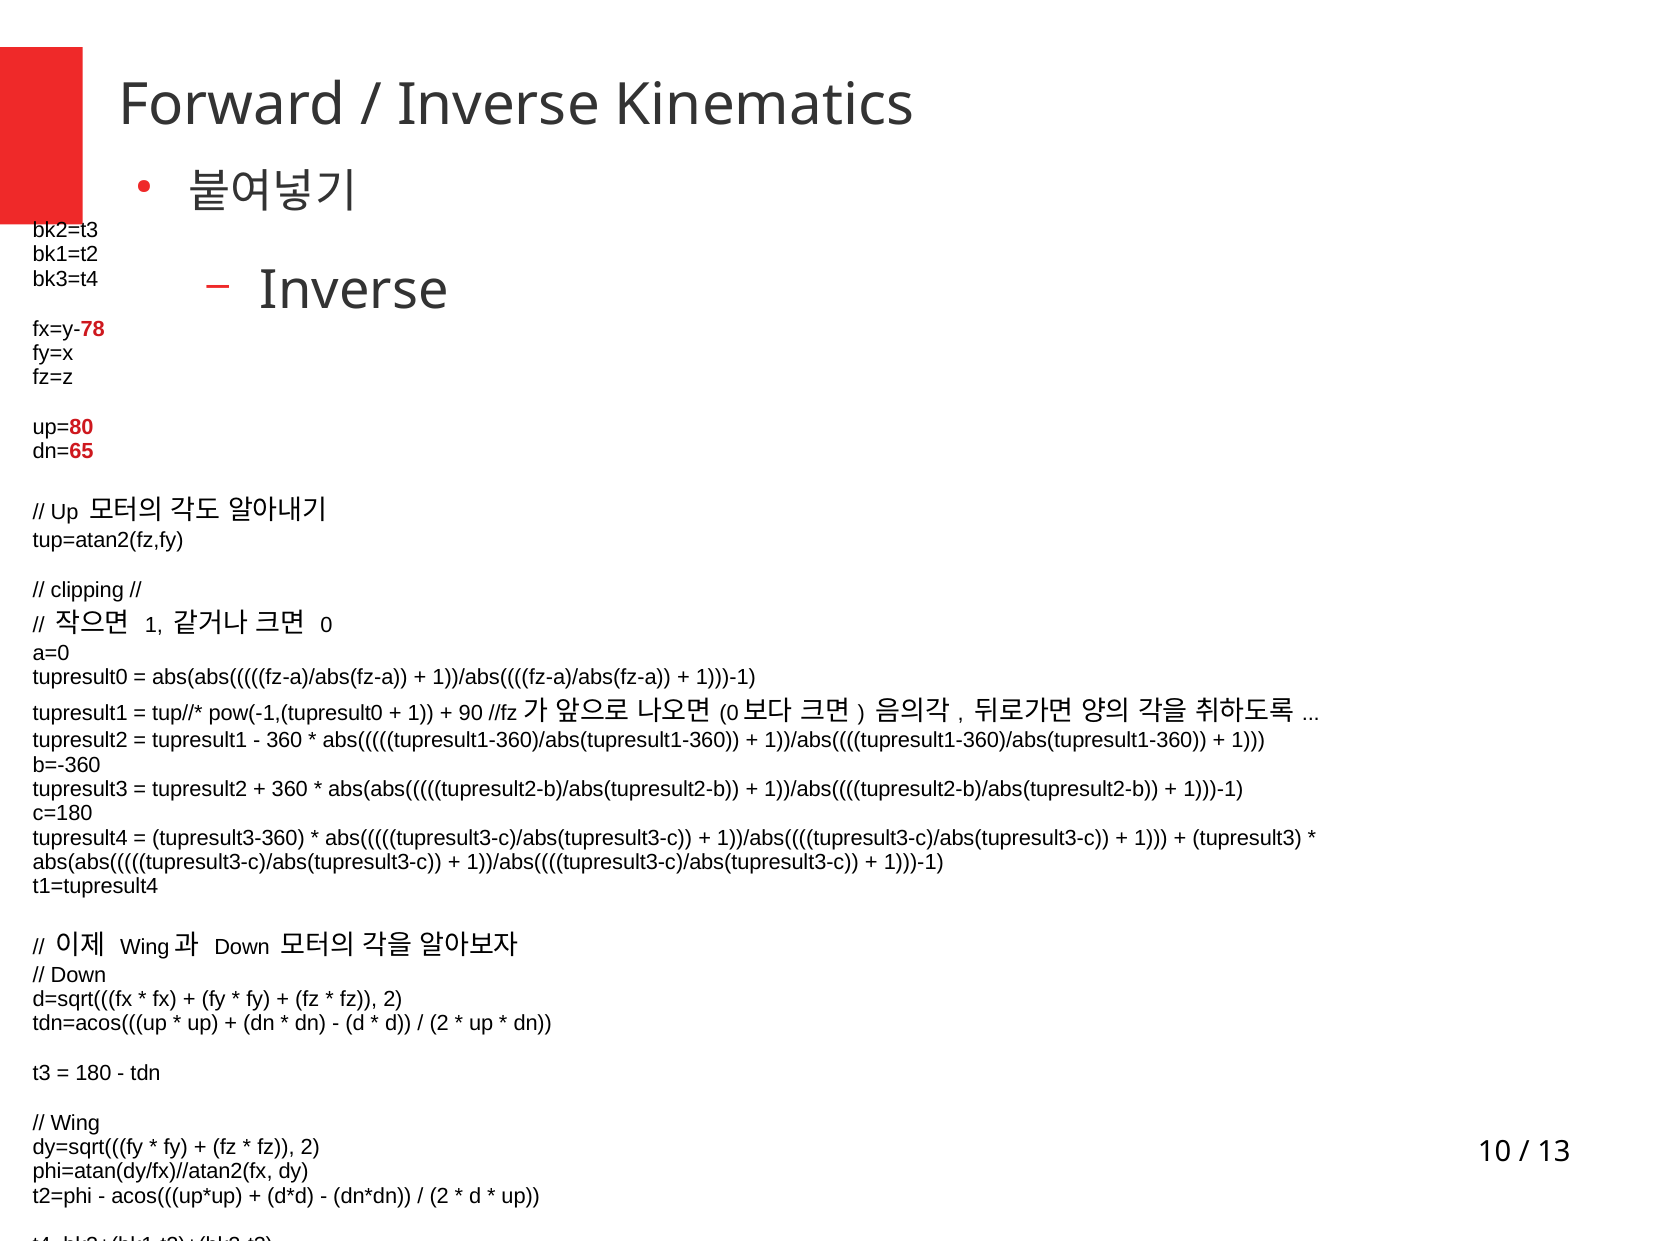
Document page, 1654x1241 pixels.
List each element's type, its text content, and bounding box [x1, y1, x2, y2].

title Forward / Inverse Kinematics [118, 49, 1571, 154]
text_box bk2=t3 bk1=t2 bk3=t4 fx=y-78 fy=x fz=z up=80 dn=65 // Up 모터의 각도 알아내기 tup=atan2(fz,fy) // clipping // // 작으면 1, 같거나 크면 0 a=0 tupresult0 = abs(abs(((((fz-a)/abs(fz-a)) + 1))/abs((((fz-a)/abs(fz-a)) + 1)))-1) tupresult1 = tup//* pow(-1,(tupresult0 + 1)) + 90 //fz가 앞으로 나오면(0보다 크면) 음의각, 뒤로가면 양의 각을 취하도록... tupresult2 = tupresult1 - 360 * abs(((((tupresult1-360)/abs(tupresult1-360)) + 1))/abs((((tupresult1-360)/abs(tupresult1-360)) + 1))) b=-360 tupresult3 = tupresult2 + 360 * abs(abs(((((tupresult2-b)/abs(tupresult2-b)) + 1))/abs((((tupresult2-b)/abs(tupresult2-b)) + 1)))-1) c=180 tupresult4 = (tupresult3-360) * abs(((((tupresult3-c)/abs(tupresult3-c)) + 1))/abs((((tupresult3-c)/abs(tupresult3-c)) + 1))) + (tupresult3) * abs(abs(((((tupresult3-c)/abs(tupresult3-c)) + 1))/abs((((tupresult3-c)/abs(tupresult3-c)) + 1)))-1) t1=tupresult4 // 이제 Wing과 Down 모터의 각을 알아보자 // Down d=sqrt(((fx * fx) + (fy * fy) + (fz * fz)), 2) tdn=acos(((up * up) + (dn * dn) - (d * d)) / (2 * up * dn)) t3 = 180 - tdn // Wing dy=sqrt(((fy * fy) + (fz * fz)), 2) phi=atan(dy/fx)//atan2(fx, dy) t2=phi - acos(((up*up) + (d*d) - (dn*dn)) / (2 * d * up)) t4=bk3+(bk1-t2)+(bk2-t3) [17, 210, 1637, 1241]
list 붙여넣기 Inverse [118, 154, 1536, 875]
